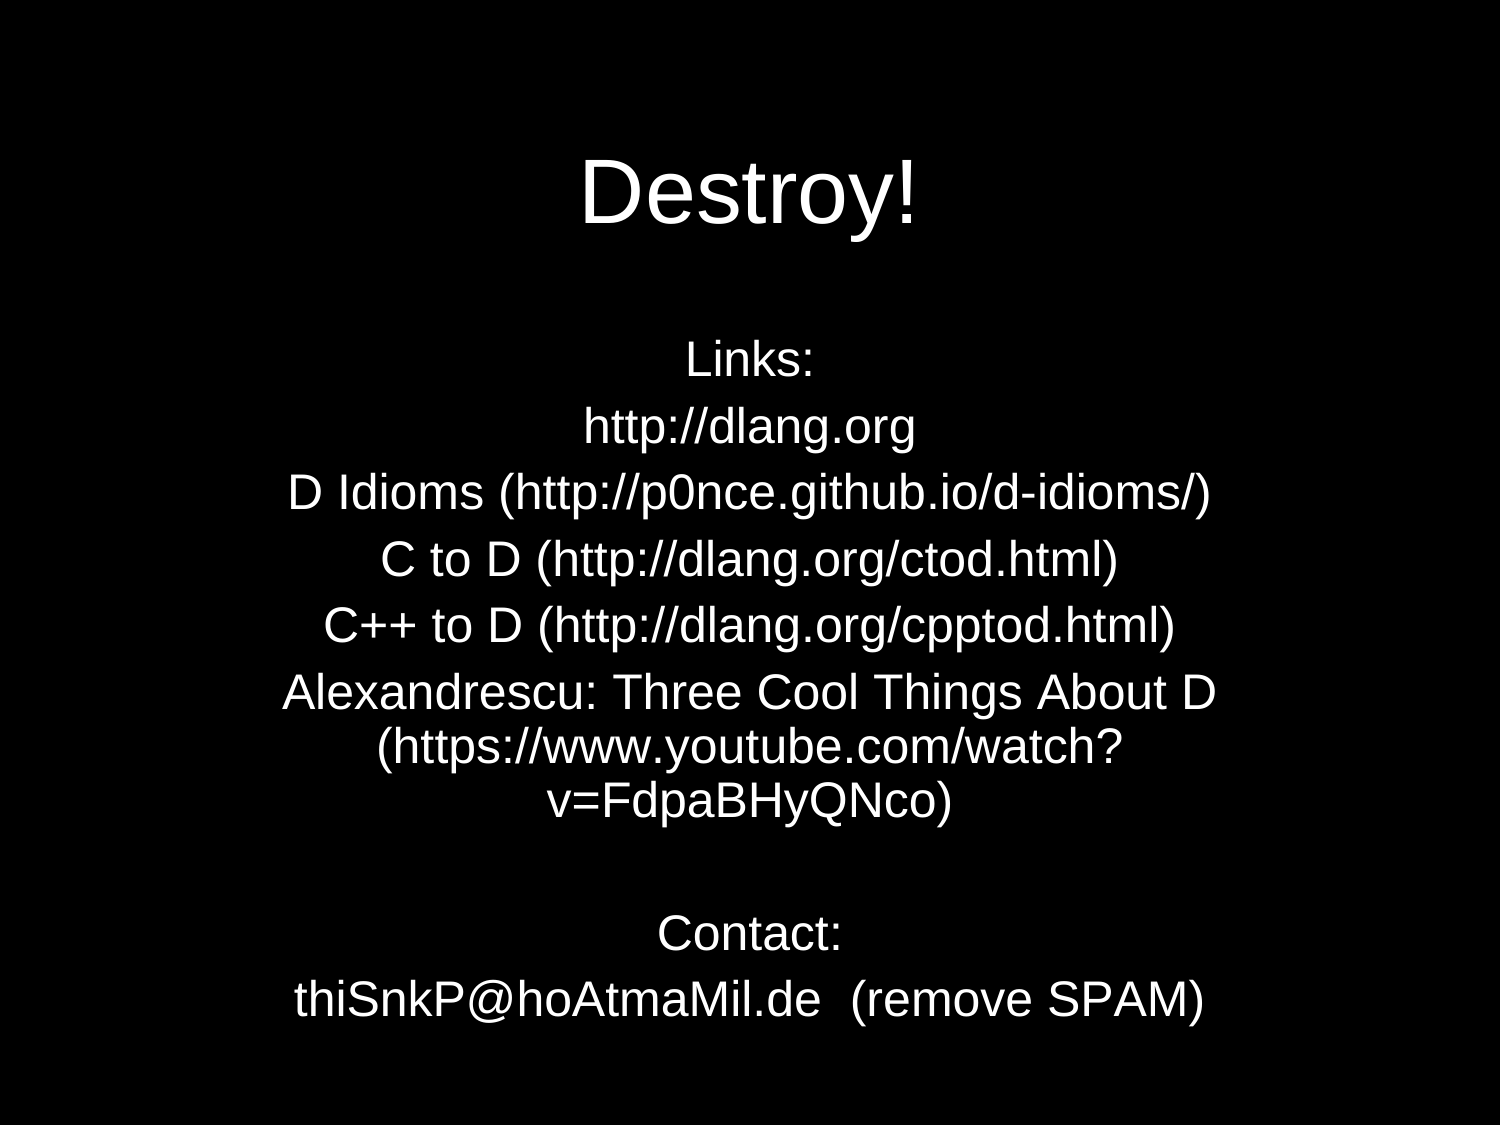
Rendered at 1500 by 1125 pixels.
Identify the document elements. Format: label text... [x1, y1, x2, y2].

title Destroy! [112, 66, 1388, 308]
subtitle Links: http://dlang.org D Idioms (http://p0nce.github.io/d-idioms/) C to D (http://dlang.org/ctod.html) C++ to D (http://dlang.org/cpptod.html) Alexandrescu: Three Cool Things About D (https://www.youtube.com/watch?v=FdpaBHyQNco) Contact: thiSnkP@hoAtmaMil.de (remove SPAM) [225, 326, 1276, 1047]
